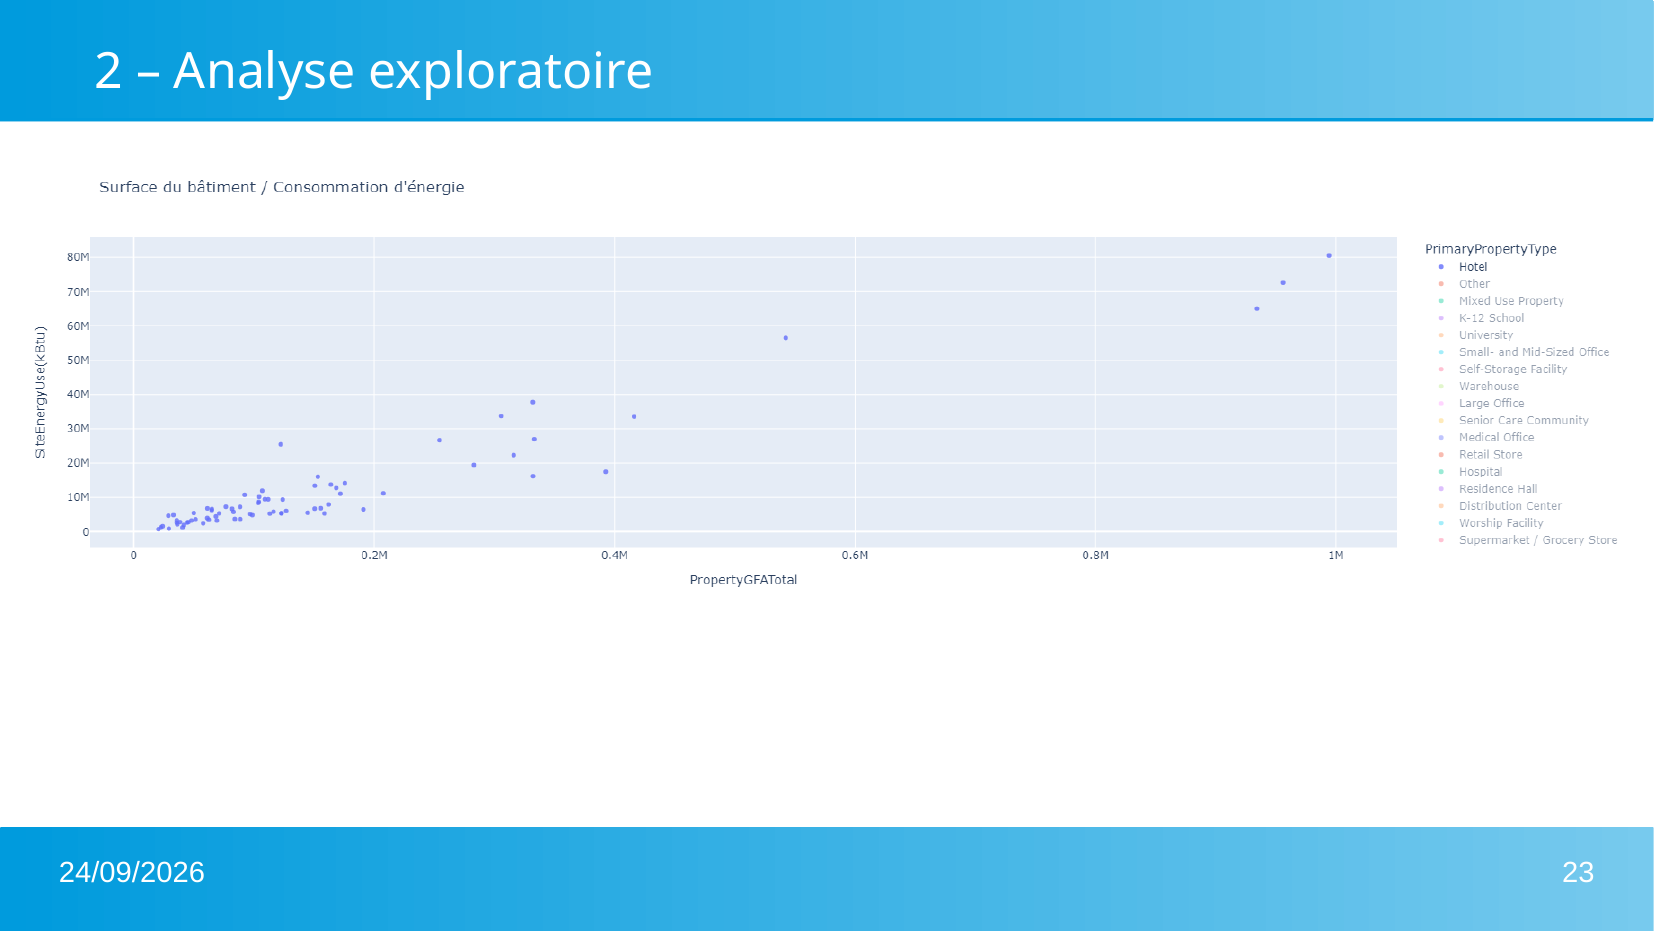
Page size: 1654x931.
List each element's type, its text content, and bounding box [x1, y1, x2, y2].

title 2 – Analyse exploratoire [59, 29, 1595, 108]
picture [18, 147, 1633, 619]
